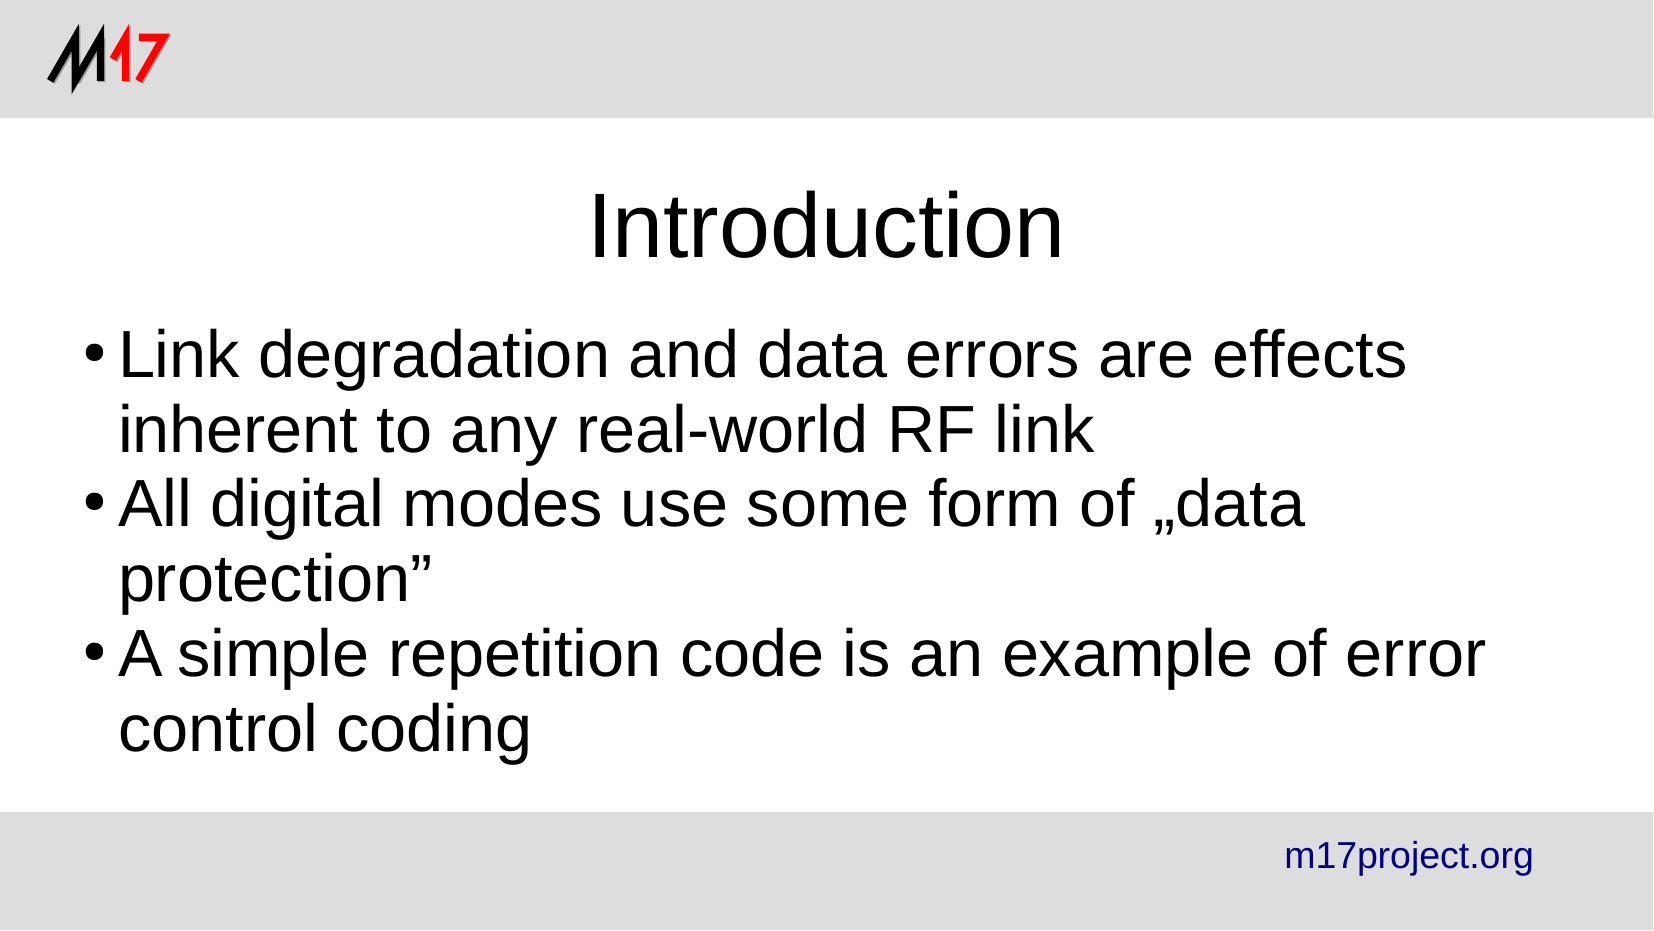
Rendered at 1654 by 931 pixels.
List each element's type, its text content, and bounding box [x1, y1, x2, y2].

subtitle Link degradation and data errors are effects inherent to any real-world RF link All digital modes use some form of „data protection” A simple repetition code is an example of error control coding [82, 316, 1571, 812]
title Introduction [82, 147, 1571, 303]
text_box [0, 812, 1654, 931]
text_box [0, 0, 1654, 119]
picture [39, 16, 178, 102]
text_box m17project.org [1269, 826, 1654, 897]
